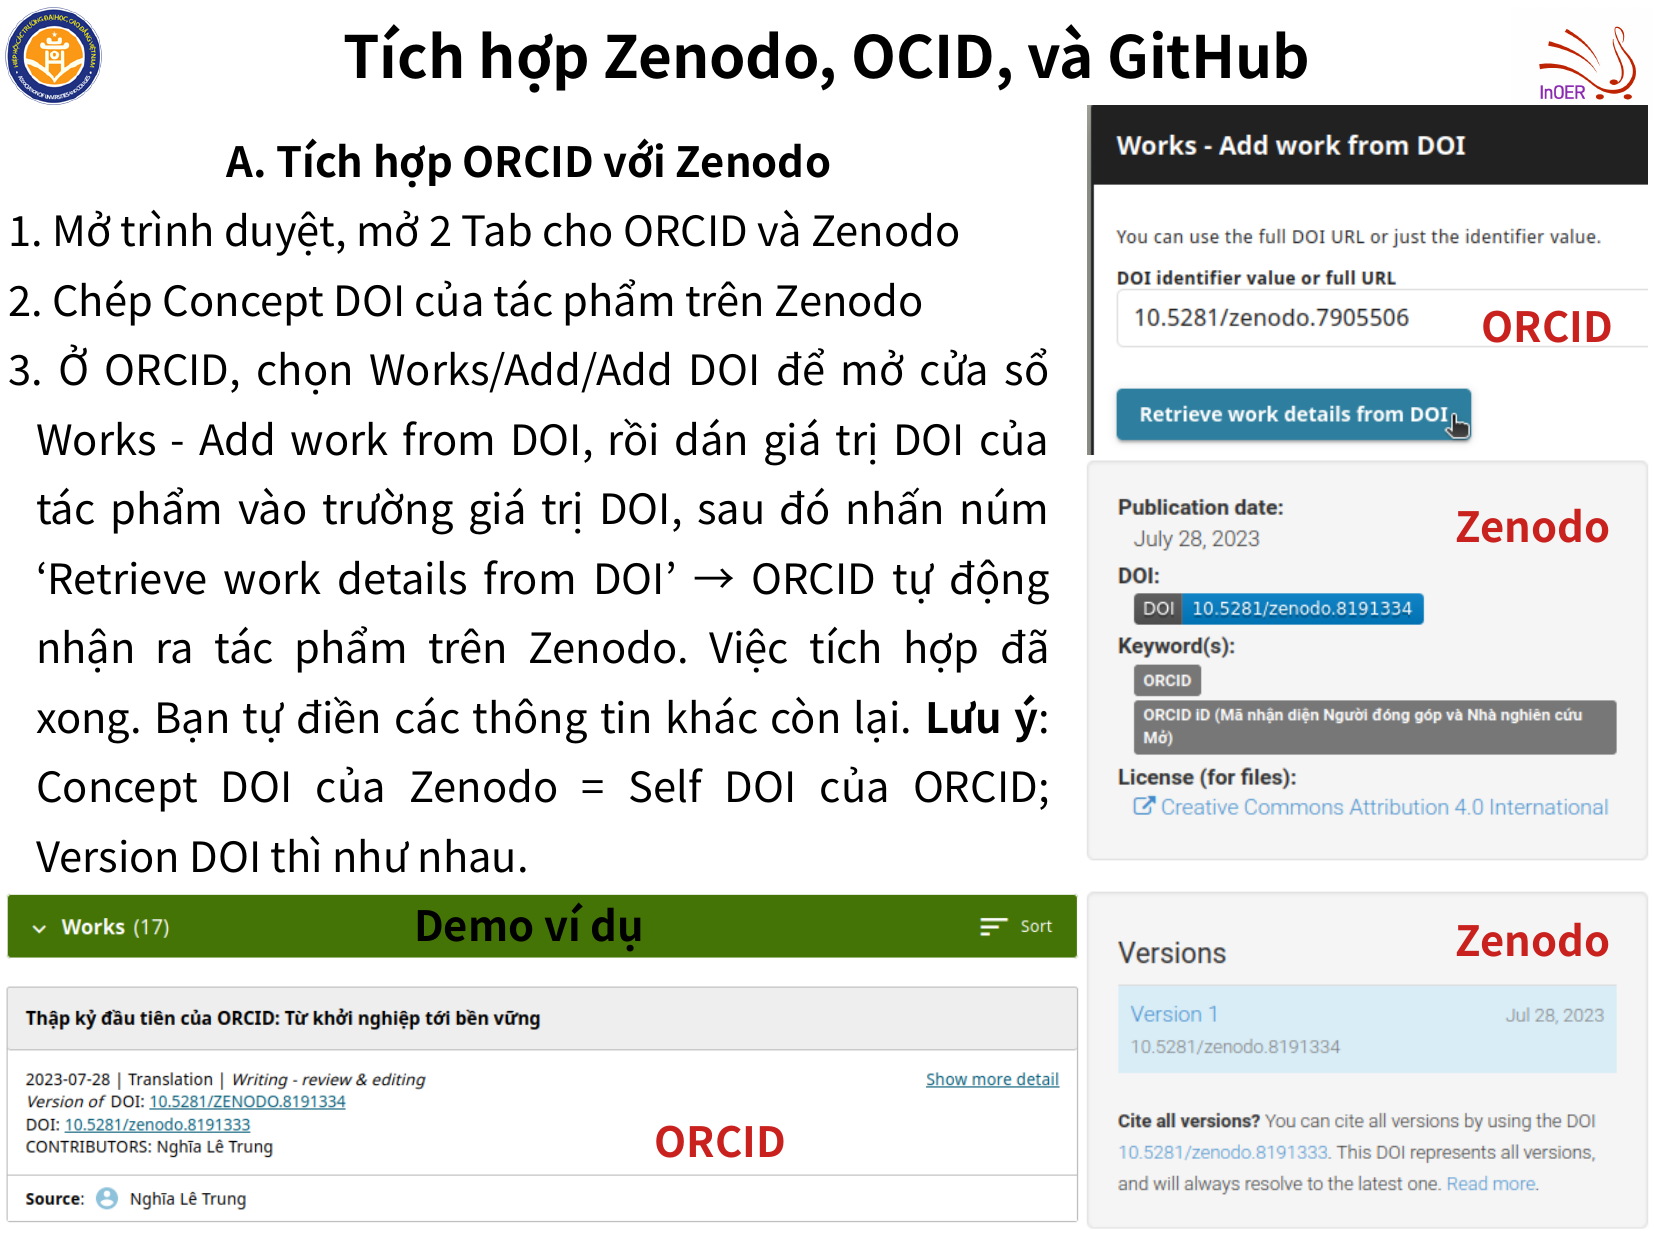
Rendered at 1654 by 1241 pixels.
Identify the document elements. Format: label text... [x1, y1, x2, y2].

text_box A. Tích hợp ORCID với Zenodo 1. Mở trình duyệt, mở 2 Tab cho ORCID và Zenodo 2. Chép Concept DOI của tác phẩm trên Zenodo 3. Ở ORCID, chọn Works/Add/Add DOI để mở cửa sổ Works - Add work from DOI, rồi dán giá trị DOI của tác phẩm vào trường giá trị DOI, sau đó nhấn núm ‘Retrieve work details from DOI’ → ORCID tự động nhận ra tác phẩm trên Zenodo. Việc tích hợp đã xong. Bạn tự điền các thông tin khác còn lại. Lưu ý: Concept DOI của Zenodo = Self DOI của ORCID; Version DOI thì như nhau. Demo ví dụ [8, 119, 1051, 954]
text_box Zenodo [1425, 900, 1642, 976]
text_box ORCID [627, 1101, 814, 1177]
title Tích hợp Zenodo, OCID, và GitHub [107, 11, 1571, 96]
text_box Zenodo [1425, 487, 1642, 563]
picture [2, 7, 1654, 1236]
picture [1, 5, 107, 107]
text_box ORCID [1454, 286, 1640, 362]
